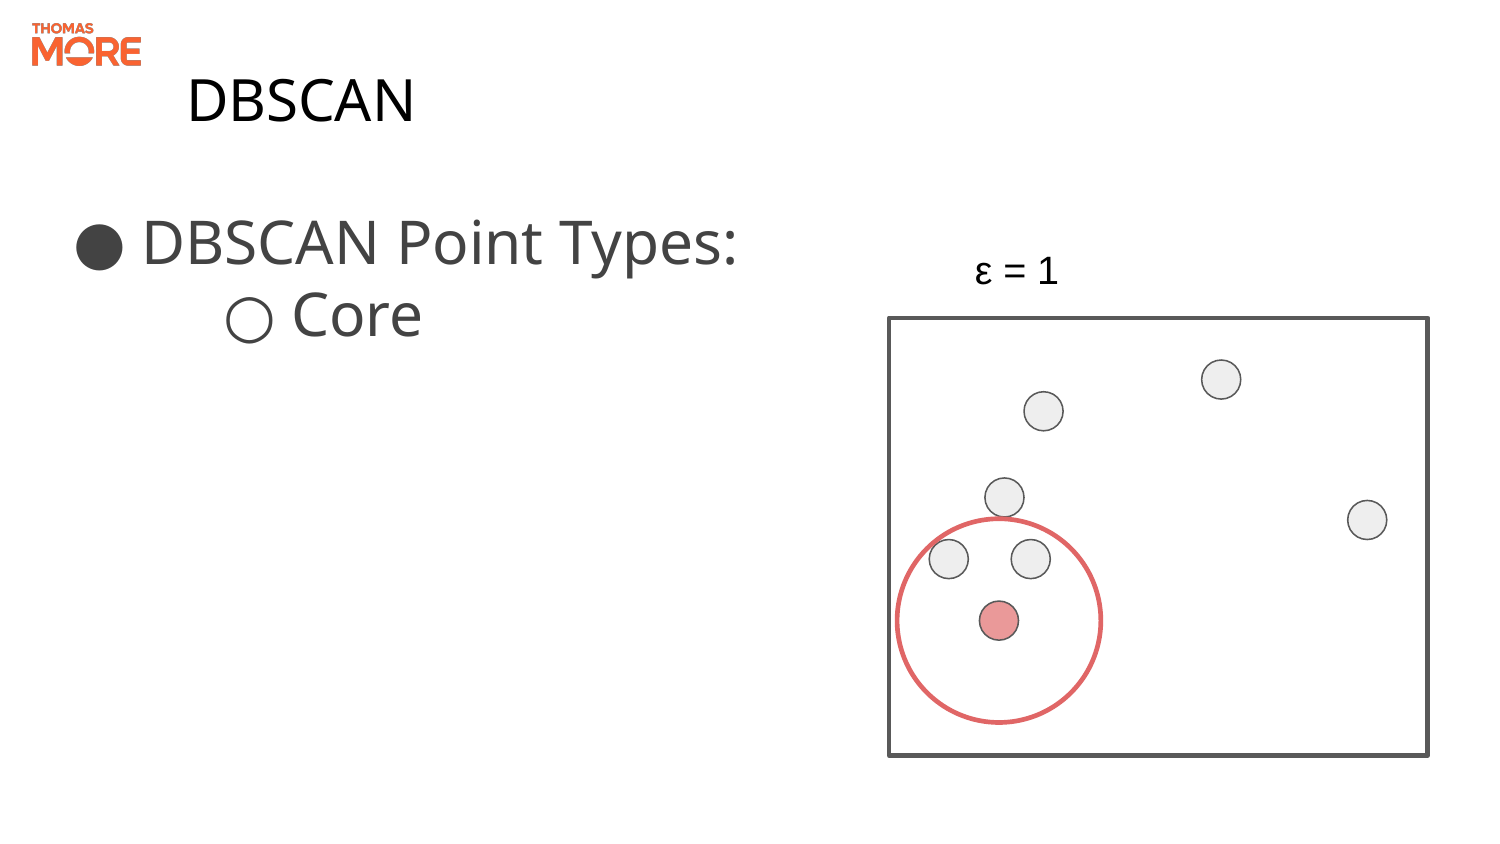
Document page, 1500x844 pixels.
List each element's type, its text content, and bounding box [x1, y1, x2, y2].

text_box [1201, 360, 1241, 400]
text_box [1347, 500, 1387, 540]
text_box ε = 1 [959, 225, 1409, 309]
text_box [929, 539, 969, 579]
text_box [979, 601, 1019, 641]
title DBSCAN [171, 48, 1449, 143]
list DBSCAN Point Types: Core [51, 189, 1476, 750]
picture [22, 13, 151, 76]
text_box [984, 477, 1025, 517]
text_box [1024, 391, 1064, 431]
text_box [1011, 539, 1051, 579]
